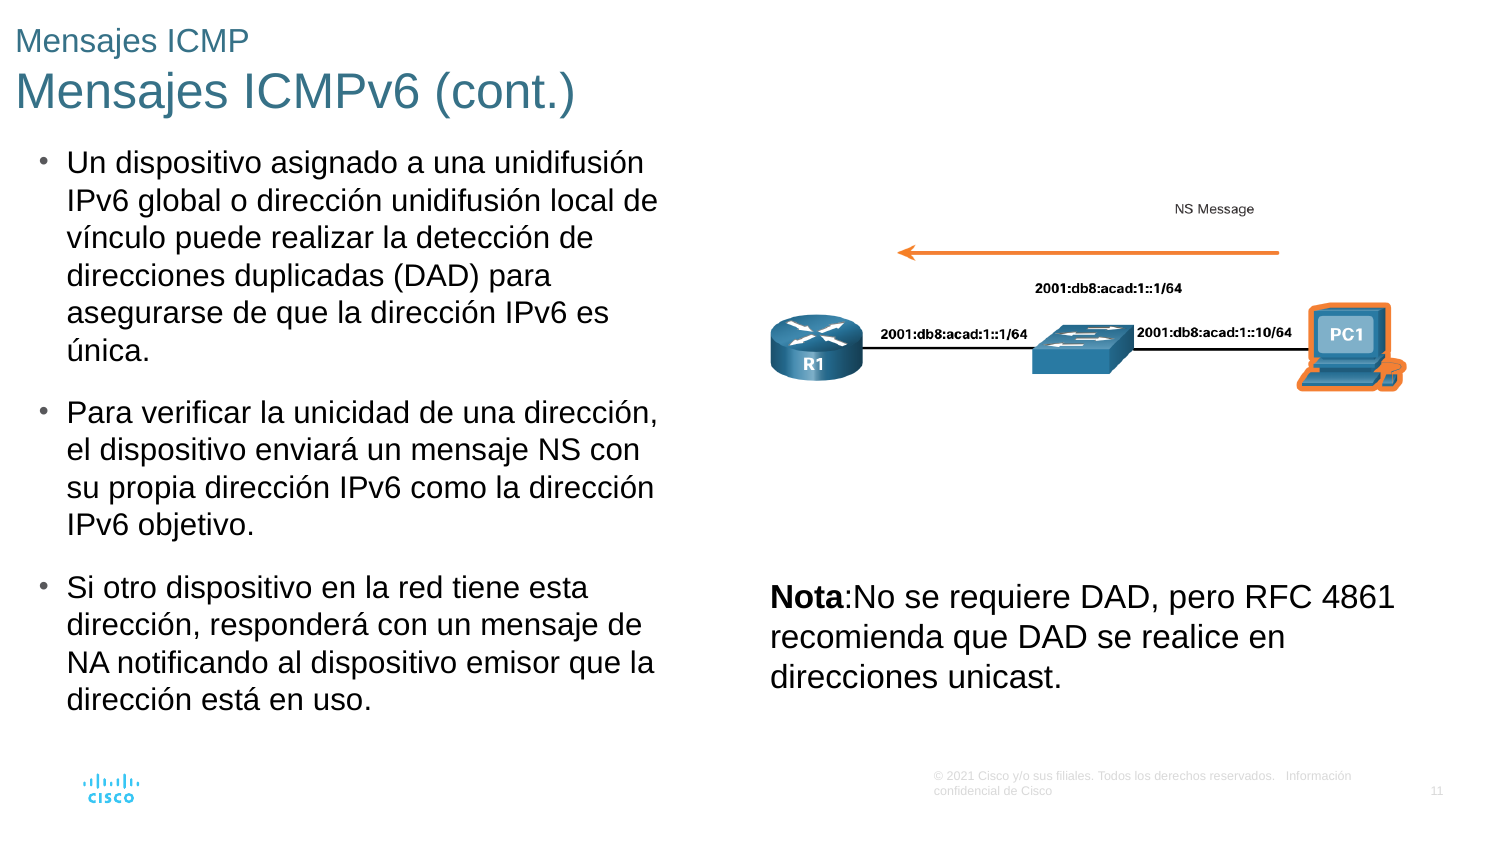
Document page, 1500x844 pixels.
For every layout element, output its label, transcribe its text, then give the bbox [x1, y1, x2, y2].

title Mensajes ICMP Mensajes ICMPv6 (cont.) [0, 6, 1500, 131]
picture [750, 155, 1432, 436]
list Un dispositivo asignado a una unidifusión IPv6 global o dirección unidifusión local de vínculo puede realizar la detección de direcciones duplicadas (DAD) para asegurarse de que la dirección IPv6 es única. Para verificar la unicidad de una dirección, el dispositivo enviará un mensaje NS con su propia dirección IPv6 como la dirección IPv6 objetivo. Si otro dispositivo en la red tiene esta dirección, responderá con un mensaje de NA notificando al dispositivo emisor que la dirección está en uso. [23, 135, 706, 736]
text_box Nota:No se requiere DAD, pero RFC 4861 recomienda que DAD se realice en direcciones unicast. [755, 567, 1438, 703]
